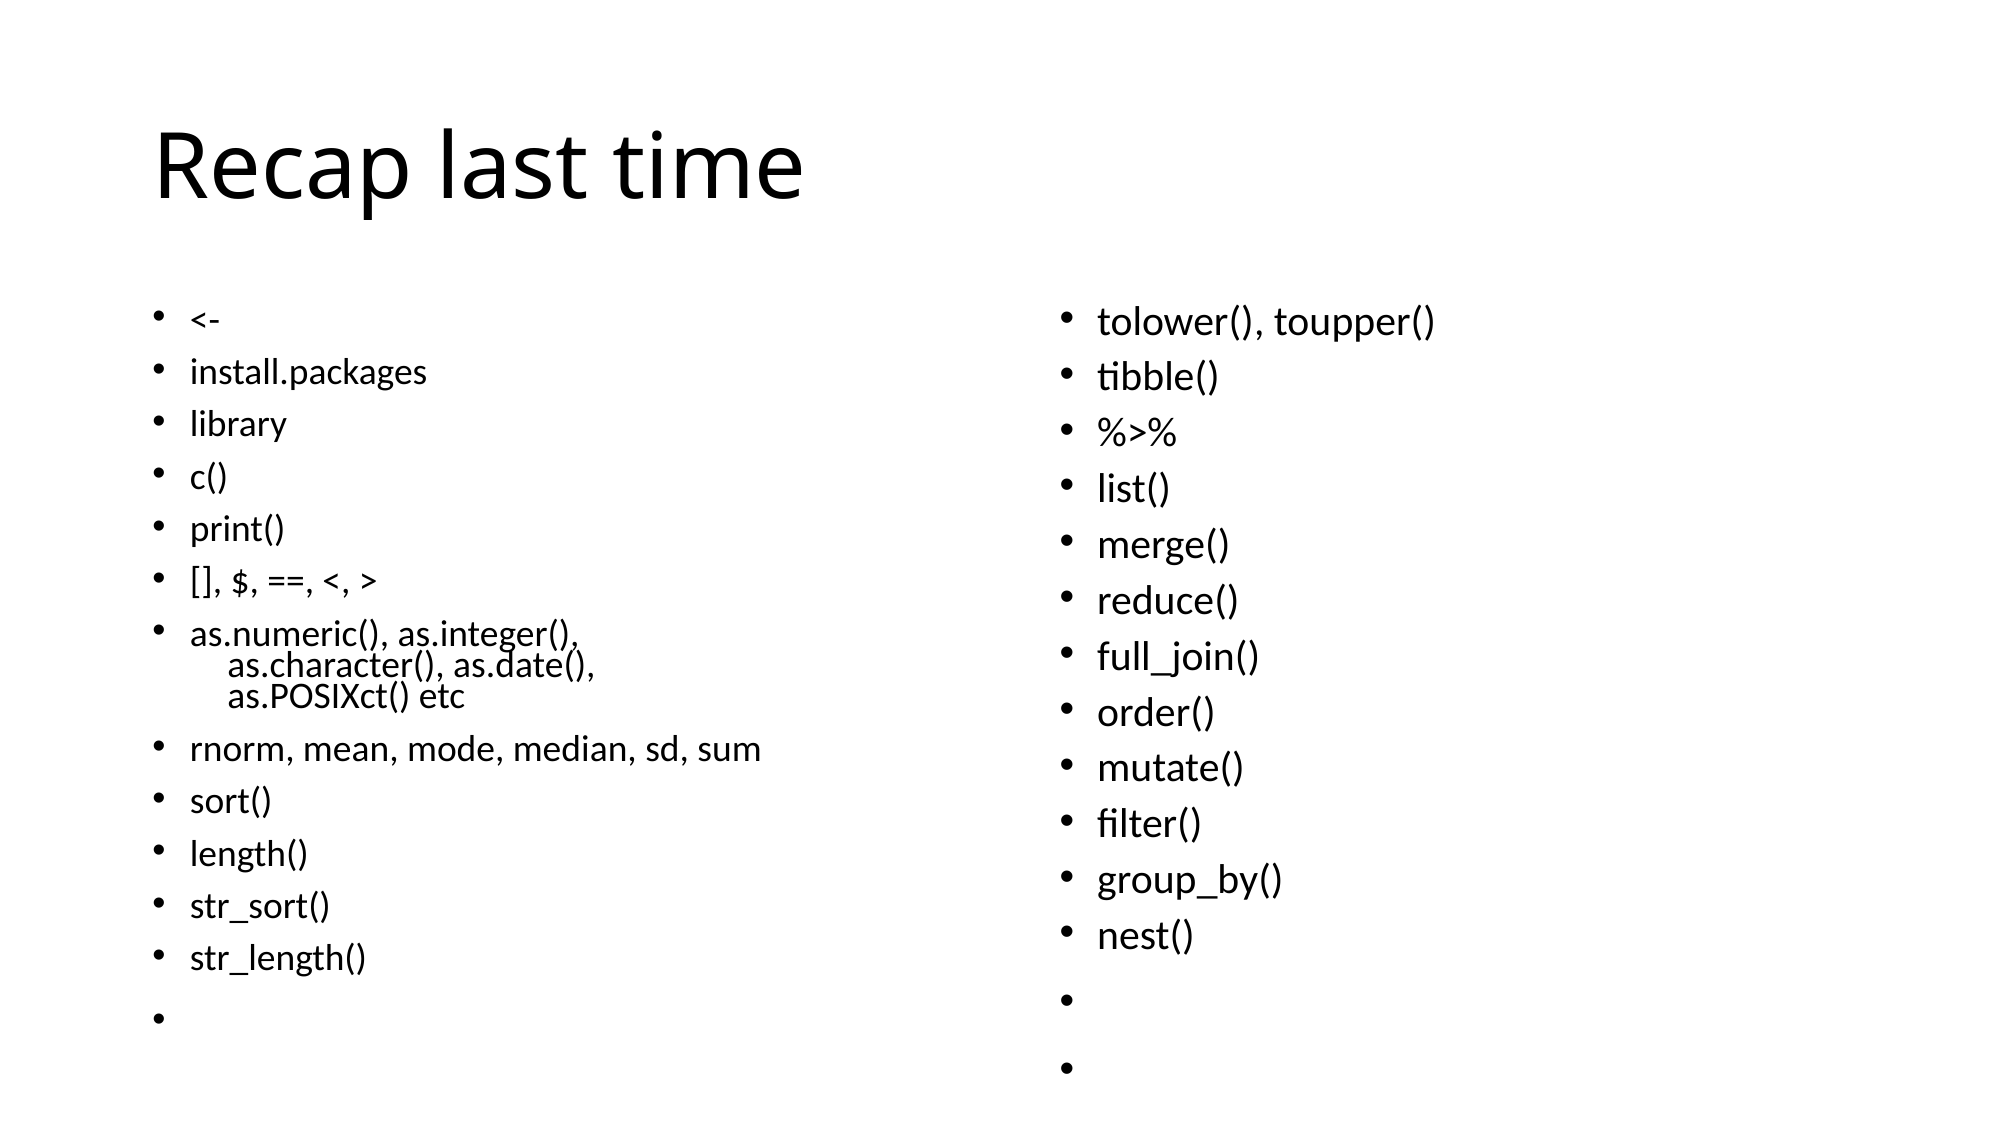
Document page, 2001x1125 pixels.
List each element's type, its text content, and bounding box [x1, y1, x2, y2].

title Recap last time [137, 59, 1863, 278]
list <- install.packages library c() print() [], $, ==, <, > as.numeric(), as.integer(), as.character(), as.date(), as.POSIXct() etc rnorm, mean, mode, median, sd, sum sort() length() str_sort() str_length() [137, 299, 803, 1014]
text_box tolower(), toupper() tibble() %>% list() merge() reduce() full_join() order() mutate() filter() group_by() nest() [1044, 299, 1474, 1014]
